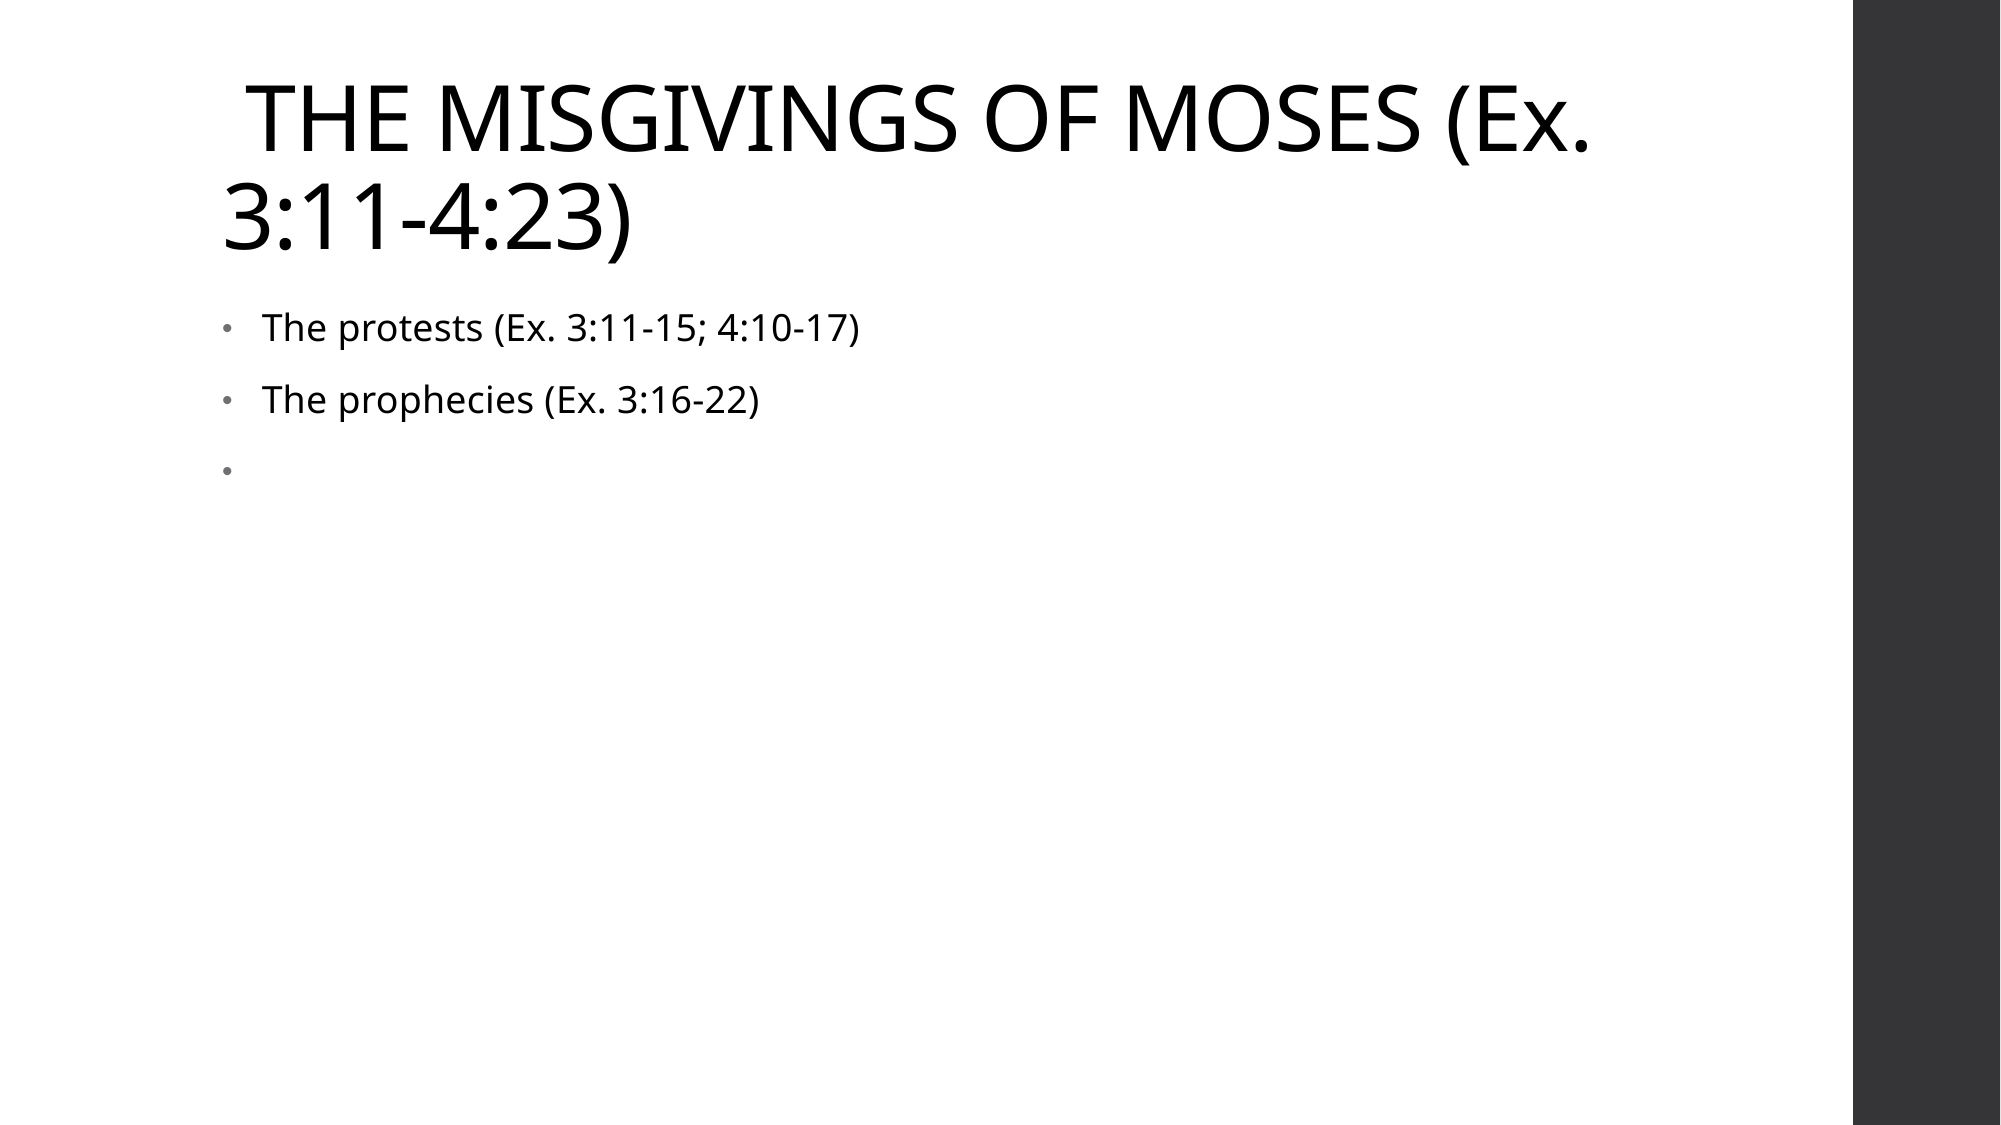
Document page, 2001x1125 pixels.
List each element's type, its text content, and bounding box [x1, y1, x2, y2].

list The protests (Ex. 3:11-15; 4:10-17) The prophecies (Ex. 3:16-22) [206, 299, 1617, 1014]
title THE MISGIVINGS OF MOSES (Ex. 3:11-4:23) [206, 60, 1797, 278]
